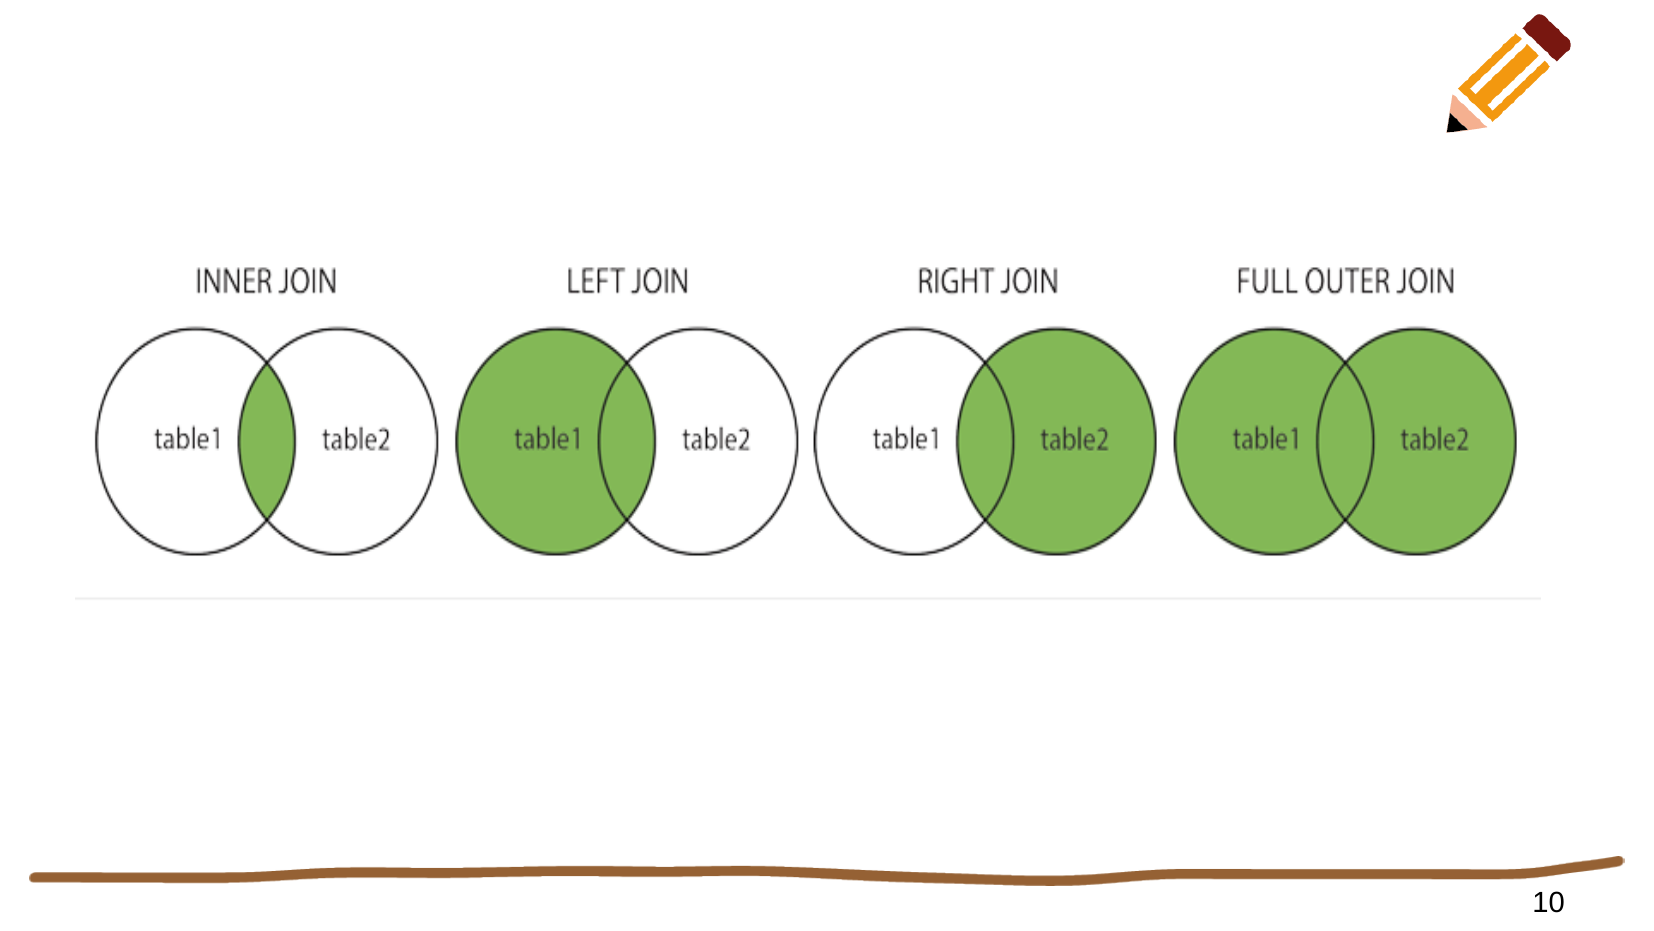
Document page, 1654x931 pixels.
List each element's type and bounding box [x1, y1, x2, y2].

picture [29, 856, 1625, 886]
picture [1446, 14, 1571, 133]
picture [75, 224, 1541, 638]
